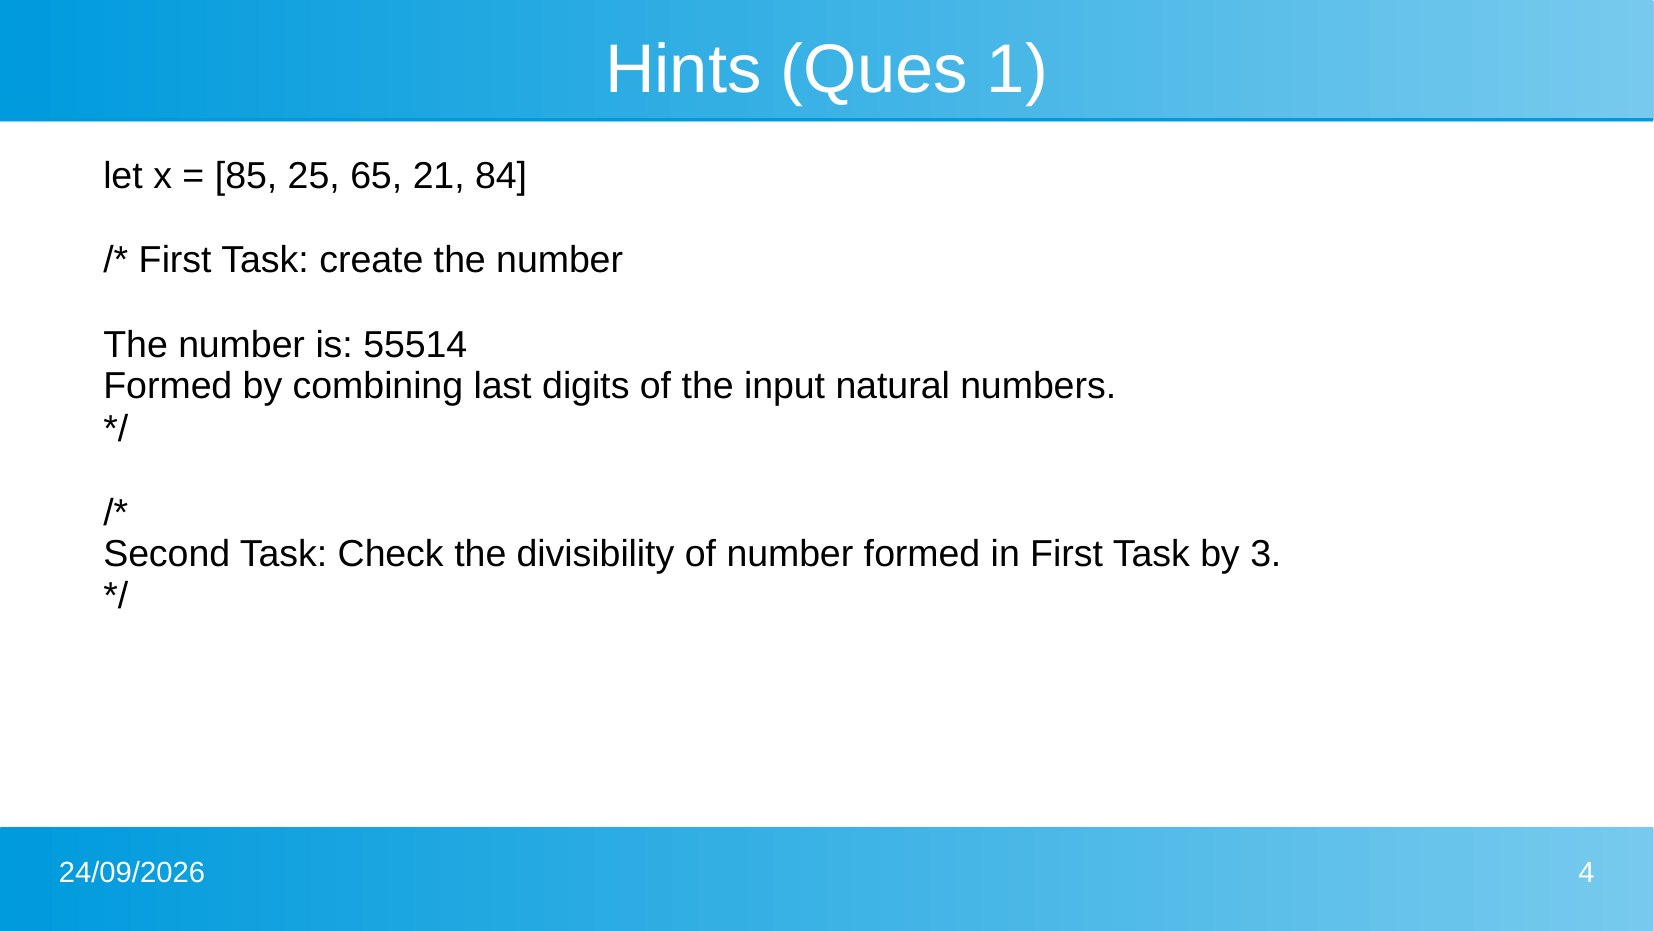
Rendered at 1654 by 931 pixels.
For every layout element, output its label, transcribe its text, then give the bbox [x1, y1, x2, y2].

text_box let x = [85, 25, 65, 21, 84] /* First Task: create the number The number is: 55514 Formed by combining last digits of the input natural numbers. */ /* Second Task: Check the divisibility of number formed in First Task by 3. */ [88, 147, 1625, 751]
title Hints (Ques 1) [59, 29, 1595, 108]
